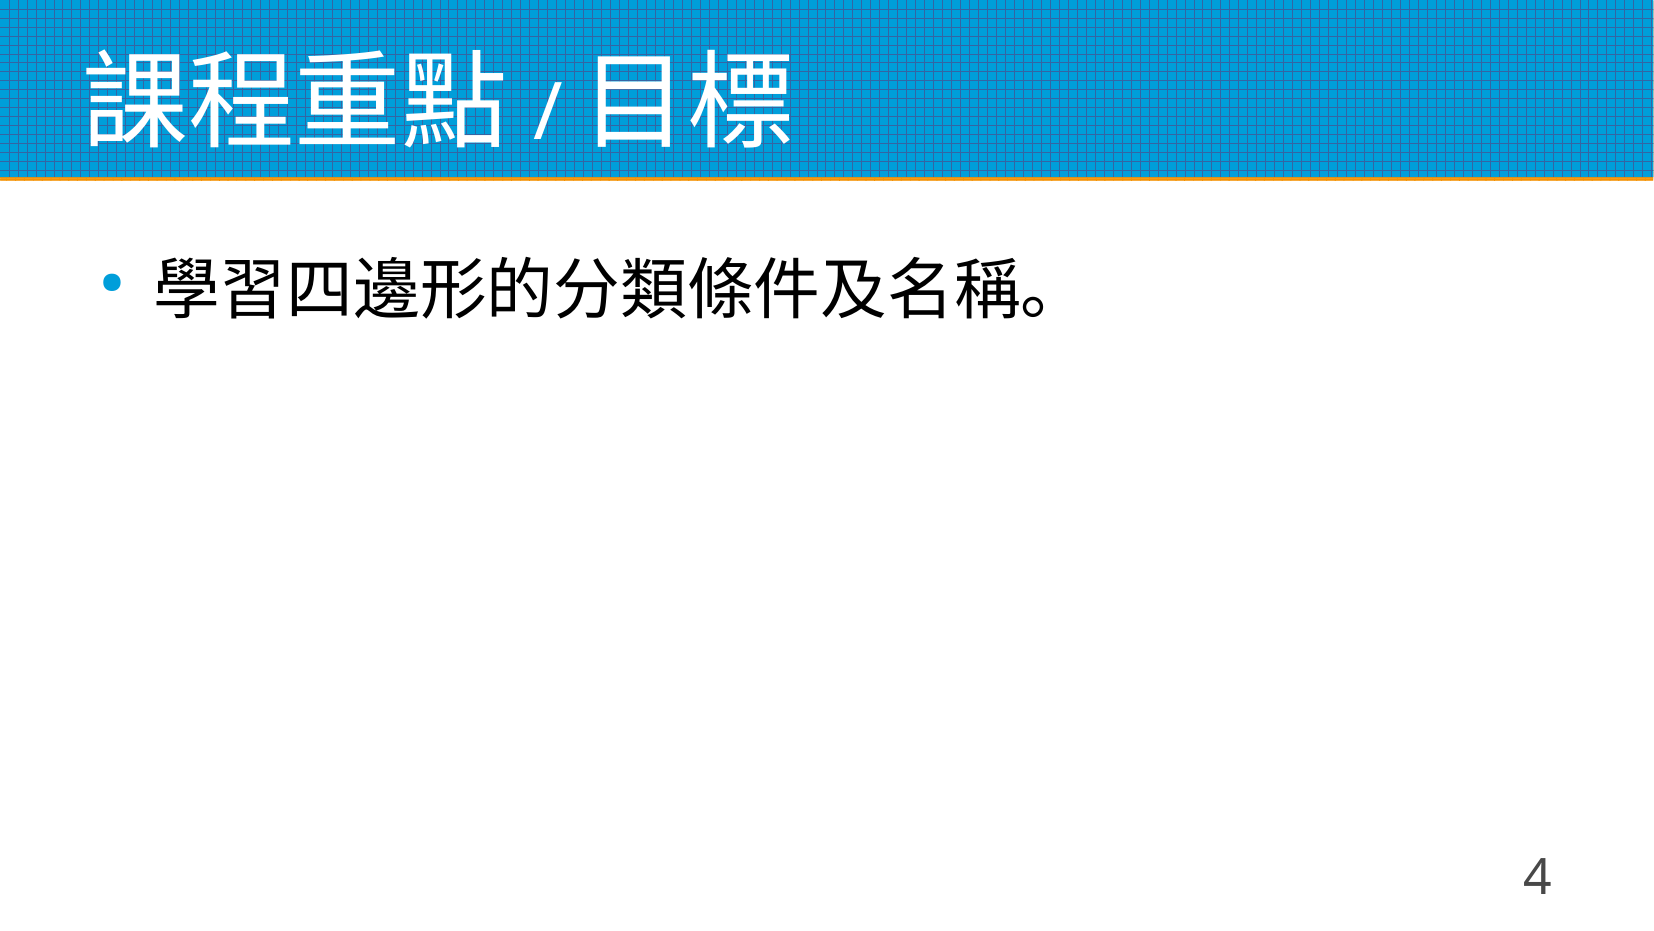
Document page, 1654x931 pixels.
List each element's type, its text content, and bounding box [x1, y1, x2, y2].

list 學習四邊形的分類條件及名稱。 [82, 236, 1563, 811]
title 課程重點/目標 [82, 14, 1571, 171]
